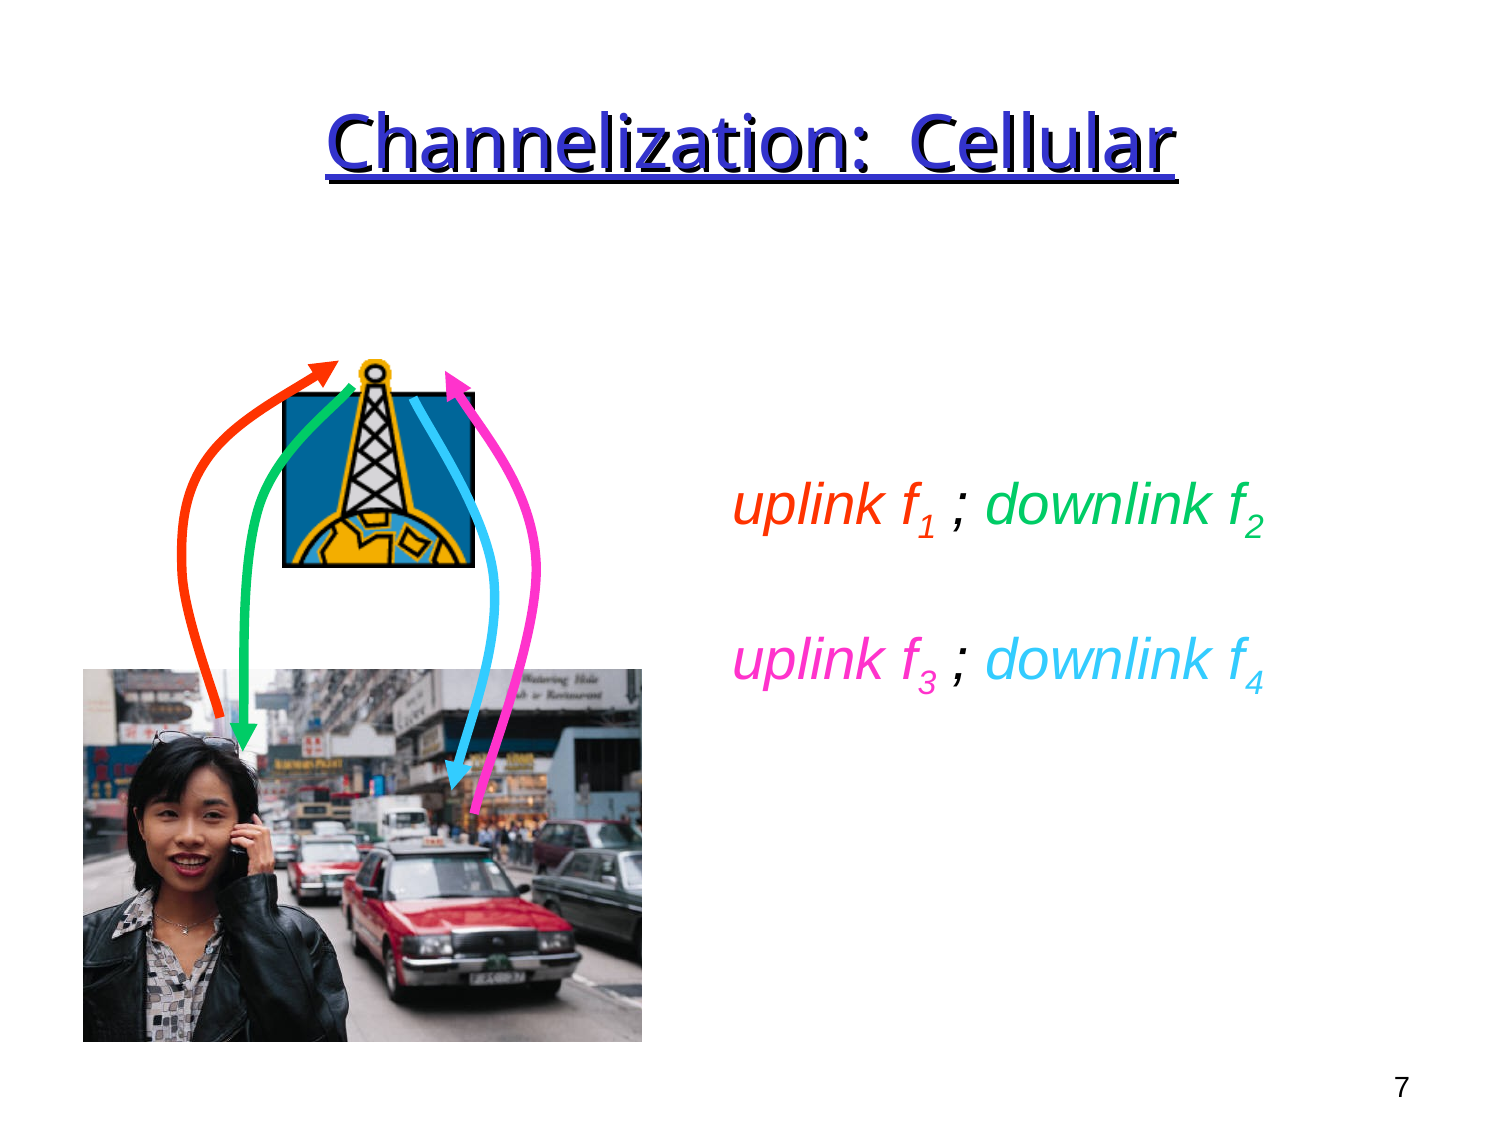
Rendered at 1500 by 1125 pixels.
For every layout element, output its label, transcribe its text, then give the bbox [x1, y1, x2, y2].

title Channelization: Cellular [75, 45, 1426, 233]
picture [282, 359, 475, 568]
text_box uplink f1 ; downlink f2 [717, 458, 1391, 554]
text_box uplink f3 ; downlink f4 [717, 613, 1391, 709]
picture [83, 669, 642, 1042]
picture [471, 669, 513, 740]
